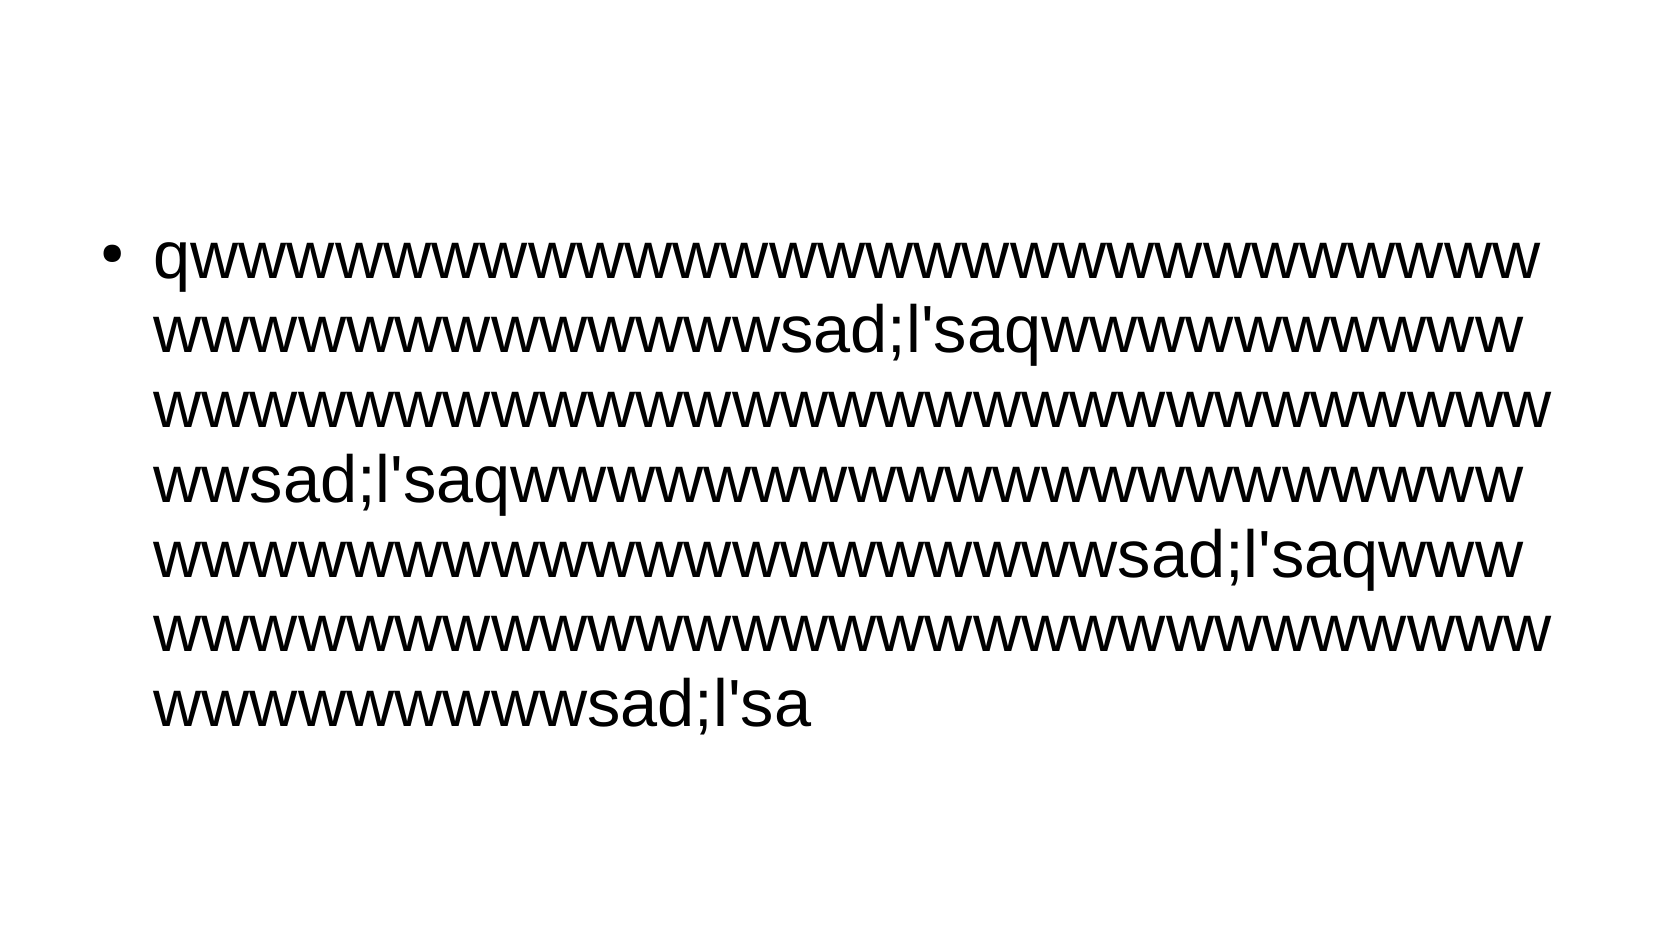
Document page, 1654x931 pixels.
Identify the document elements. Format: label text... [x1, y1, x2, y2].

list qwwwwwwwwwwwwwwwwwwwwwwwwwwwwwwwwwwwwwwwwwsad;l'saqwwwwwwwwwwwwwwwwwwwwwwwwwwwwwwwwwwwwwwwwwsad;l'saqwwwwwwwwwwwwwwwwwwwwwwwwwwwwwwwwwwwwwwwwwsad;l'saqwwwwwwwwwwwwwwwwwwwwwwwwwwwwwwwwwwwwwwwwwsad;l'sa [82, 217, 1571, 758]
